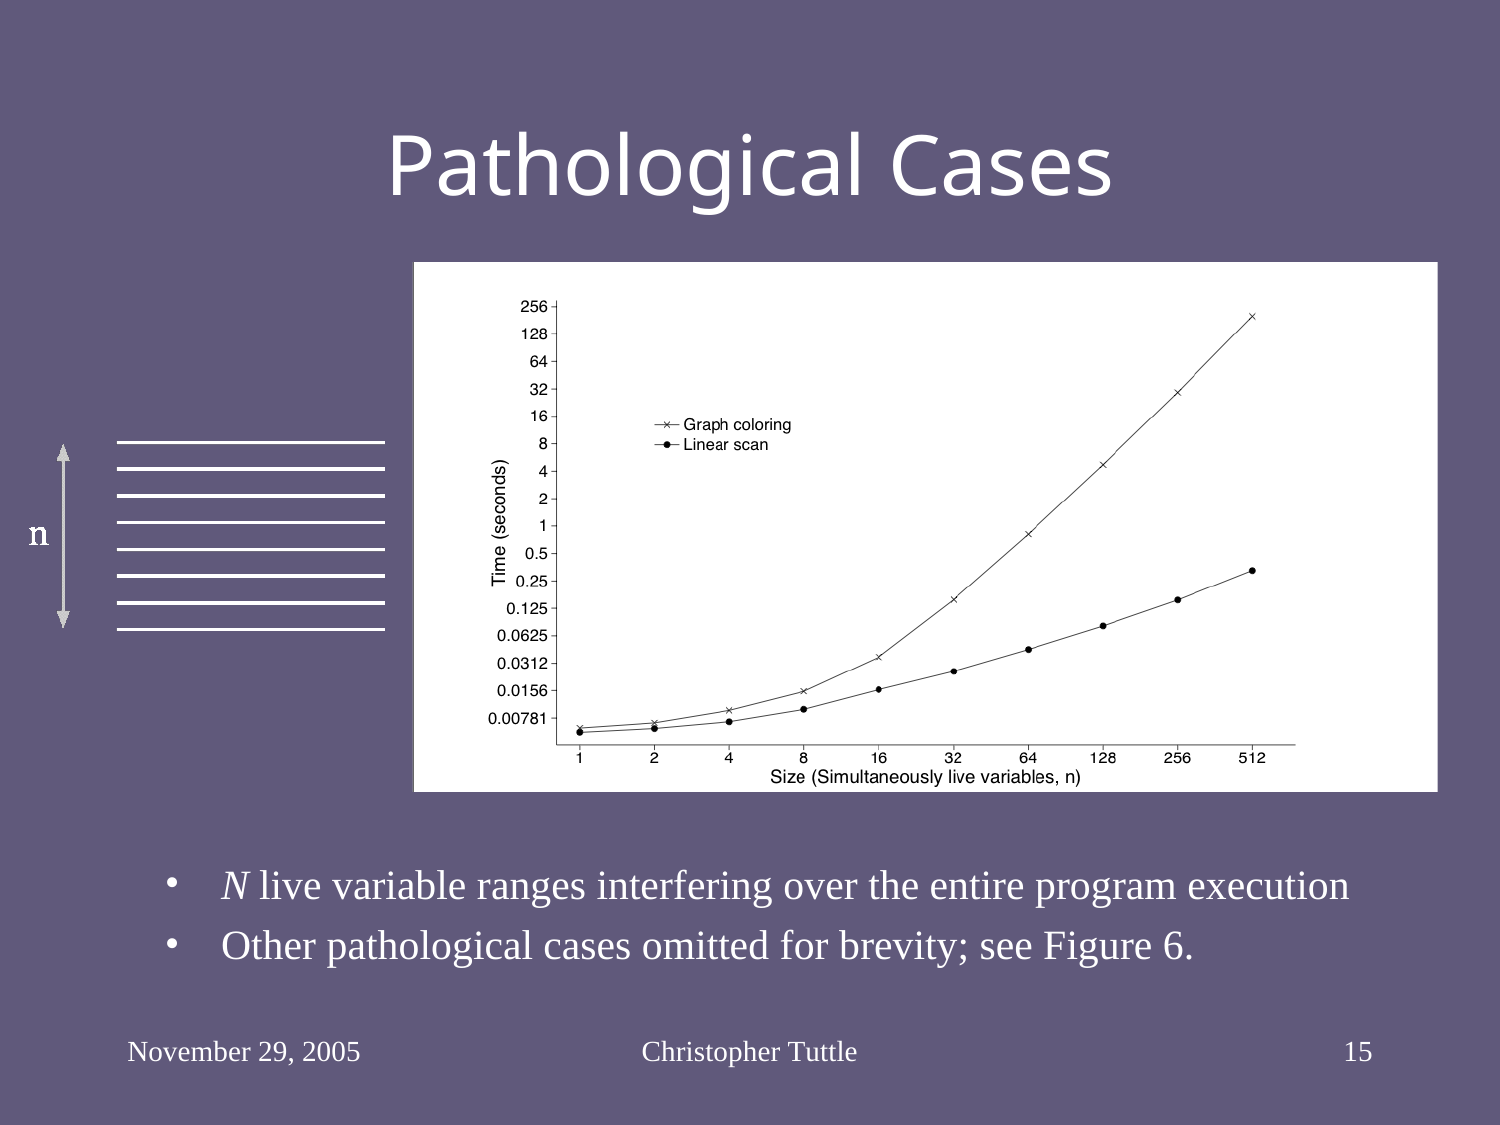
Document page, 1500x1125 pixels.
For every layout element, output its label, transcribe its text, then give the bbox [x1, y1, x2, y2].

title Pathological Cases [112, 87, 1388, 238]
list N live variable ranges interfering over the entire program execution Other pathological cases omitted for brevity; see Figure 6. [150, 849, 1426, 988]
picture [12, 262, 1438, 792]
